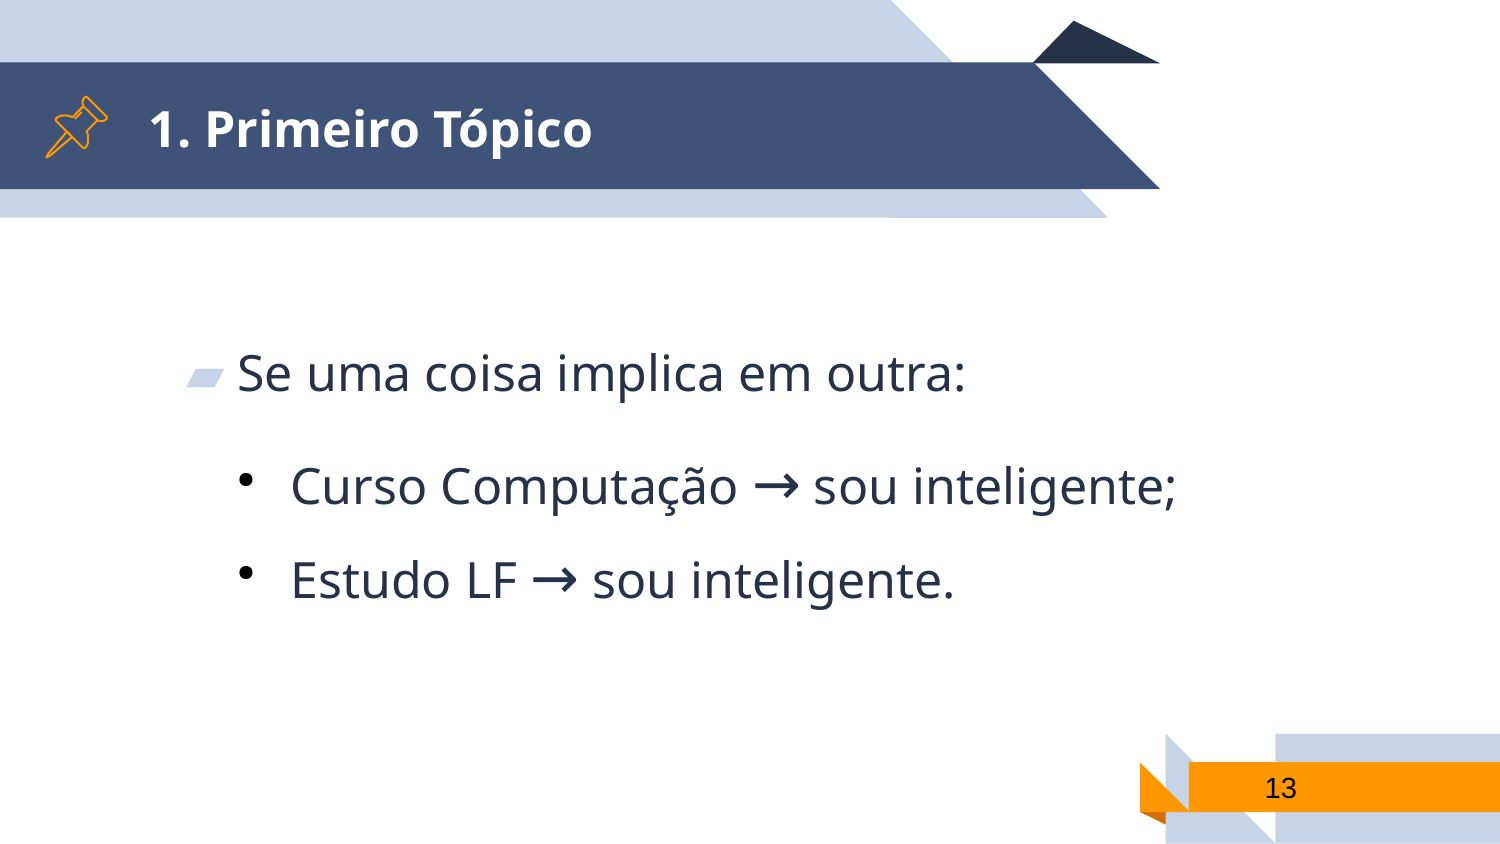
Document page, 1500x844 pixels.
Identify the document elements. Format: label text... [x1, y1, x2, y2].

title 1. Primeiro Tópico [133, 64, 1035, 190]
slide_number <number> [1249, 760, 1494, 813]
list Se uma coisa implica em outra: Curso Computação → sou inteligente; Estudo LF → sou inteligente. [133, 217, 1430, 734]
